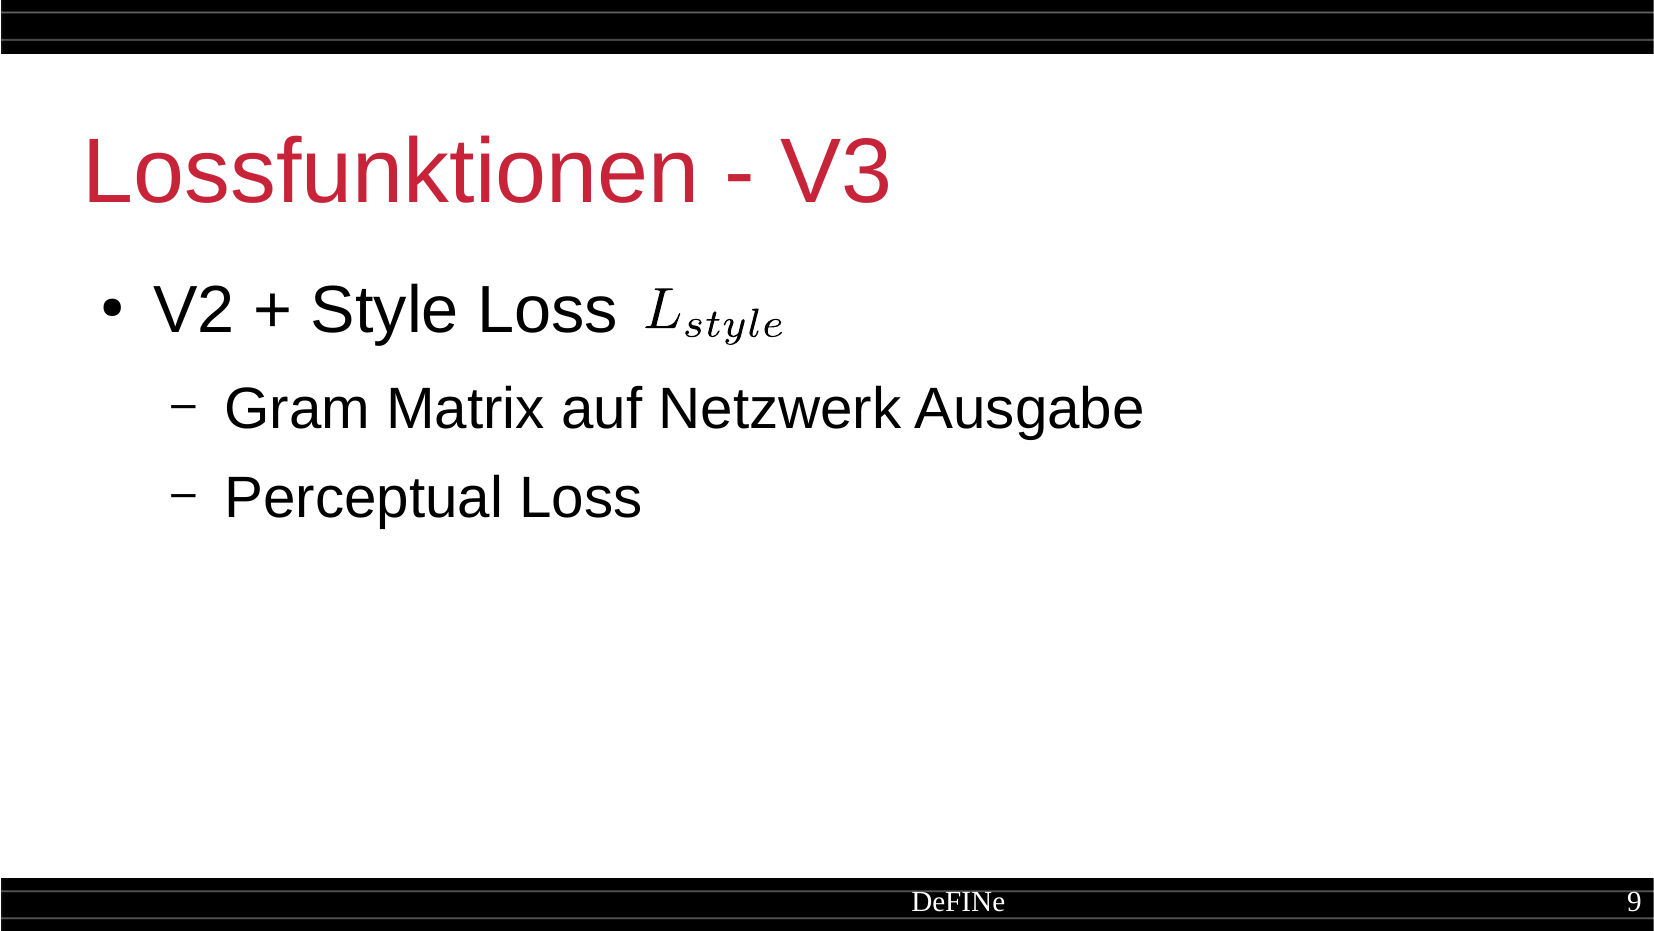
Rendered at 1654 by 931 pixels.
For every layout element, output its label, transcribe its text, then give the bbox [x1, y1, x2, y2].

picture [1, 878, 1654, 931]
picture [1, 0, 1654, 54]
list V2 + Style Loss Gram Matrix auf Netzwerk Ausgabe Perceptual Loss [82, 271, 1571, 758]
title Lossfunktionen - V3 [82, 92, 1571, 249]
text_box [645, 288, 783, 346]
